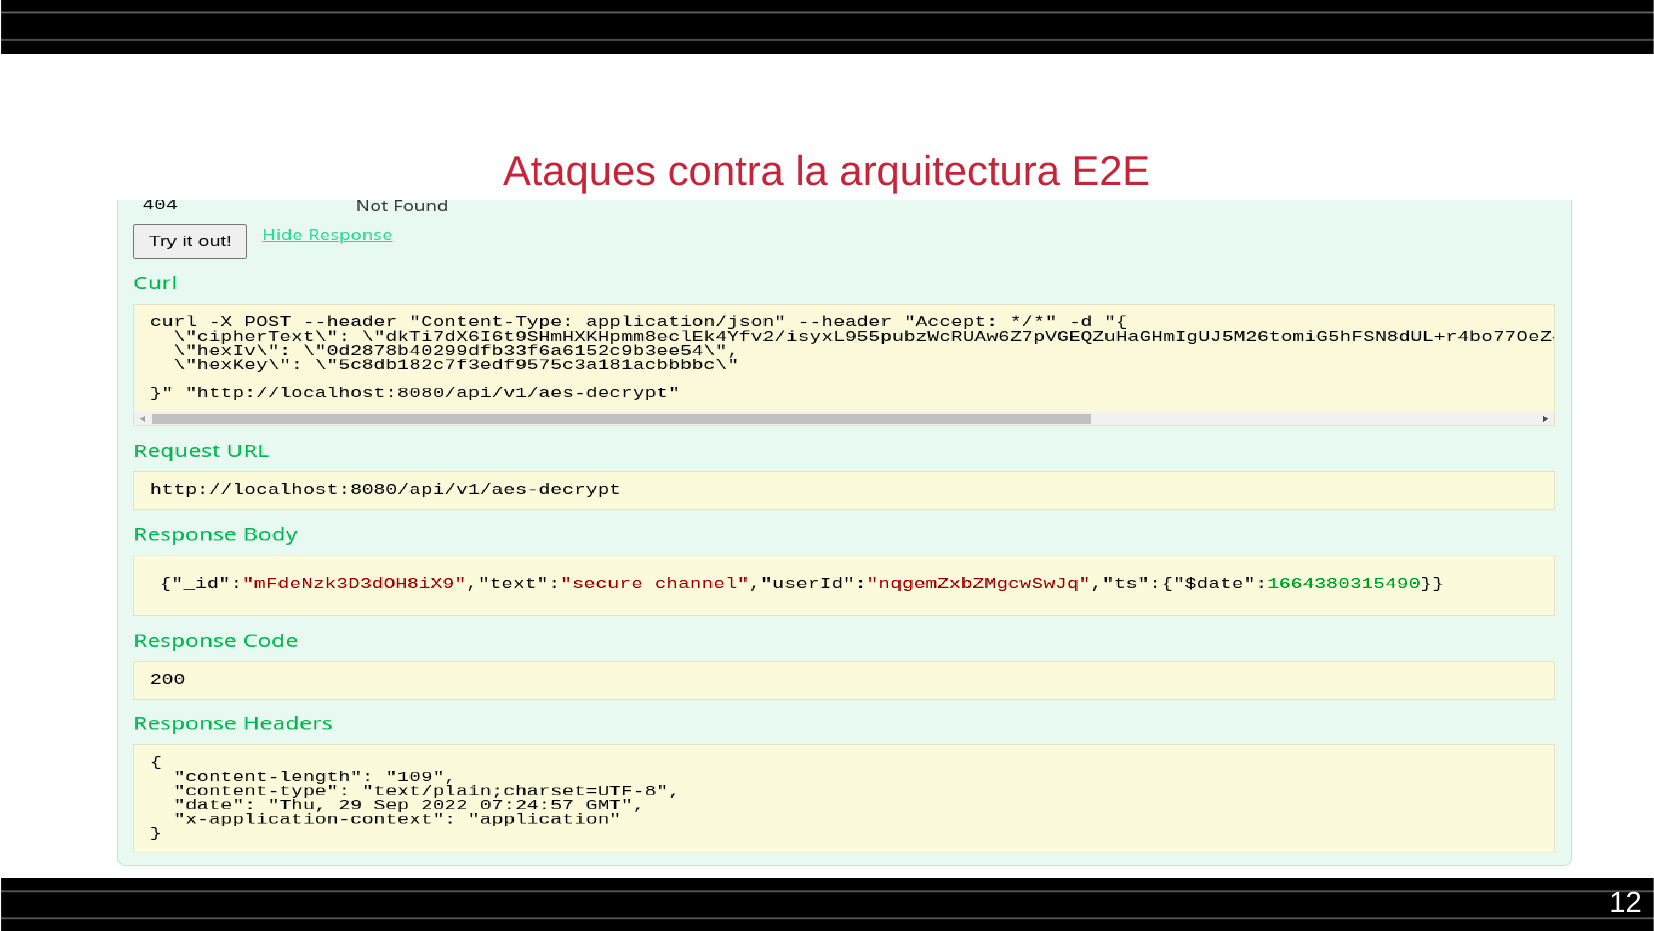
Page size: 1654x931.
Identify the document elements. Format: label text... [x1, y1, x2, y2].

picture [57, 200, 1608, 875]
picture [1, 0, 1654, 54]
picture [1, 878, 1654, 931]
title Ataques contra la arquitectura E2E [82, 92, 1571, 200]
